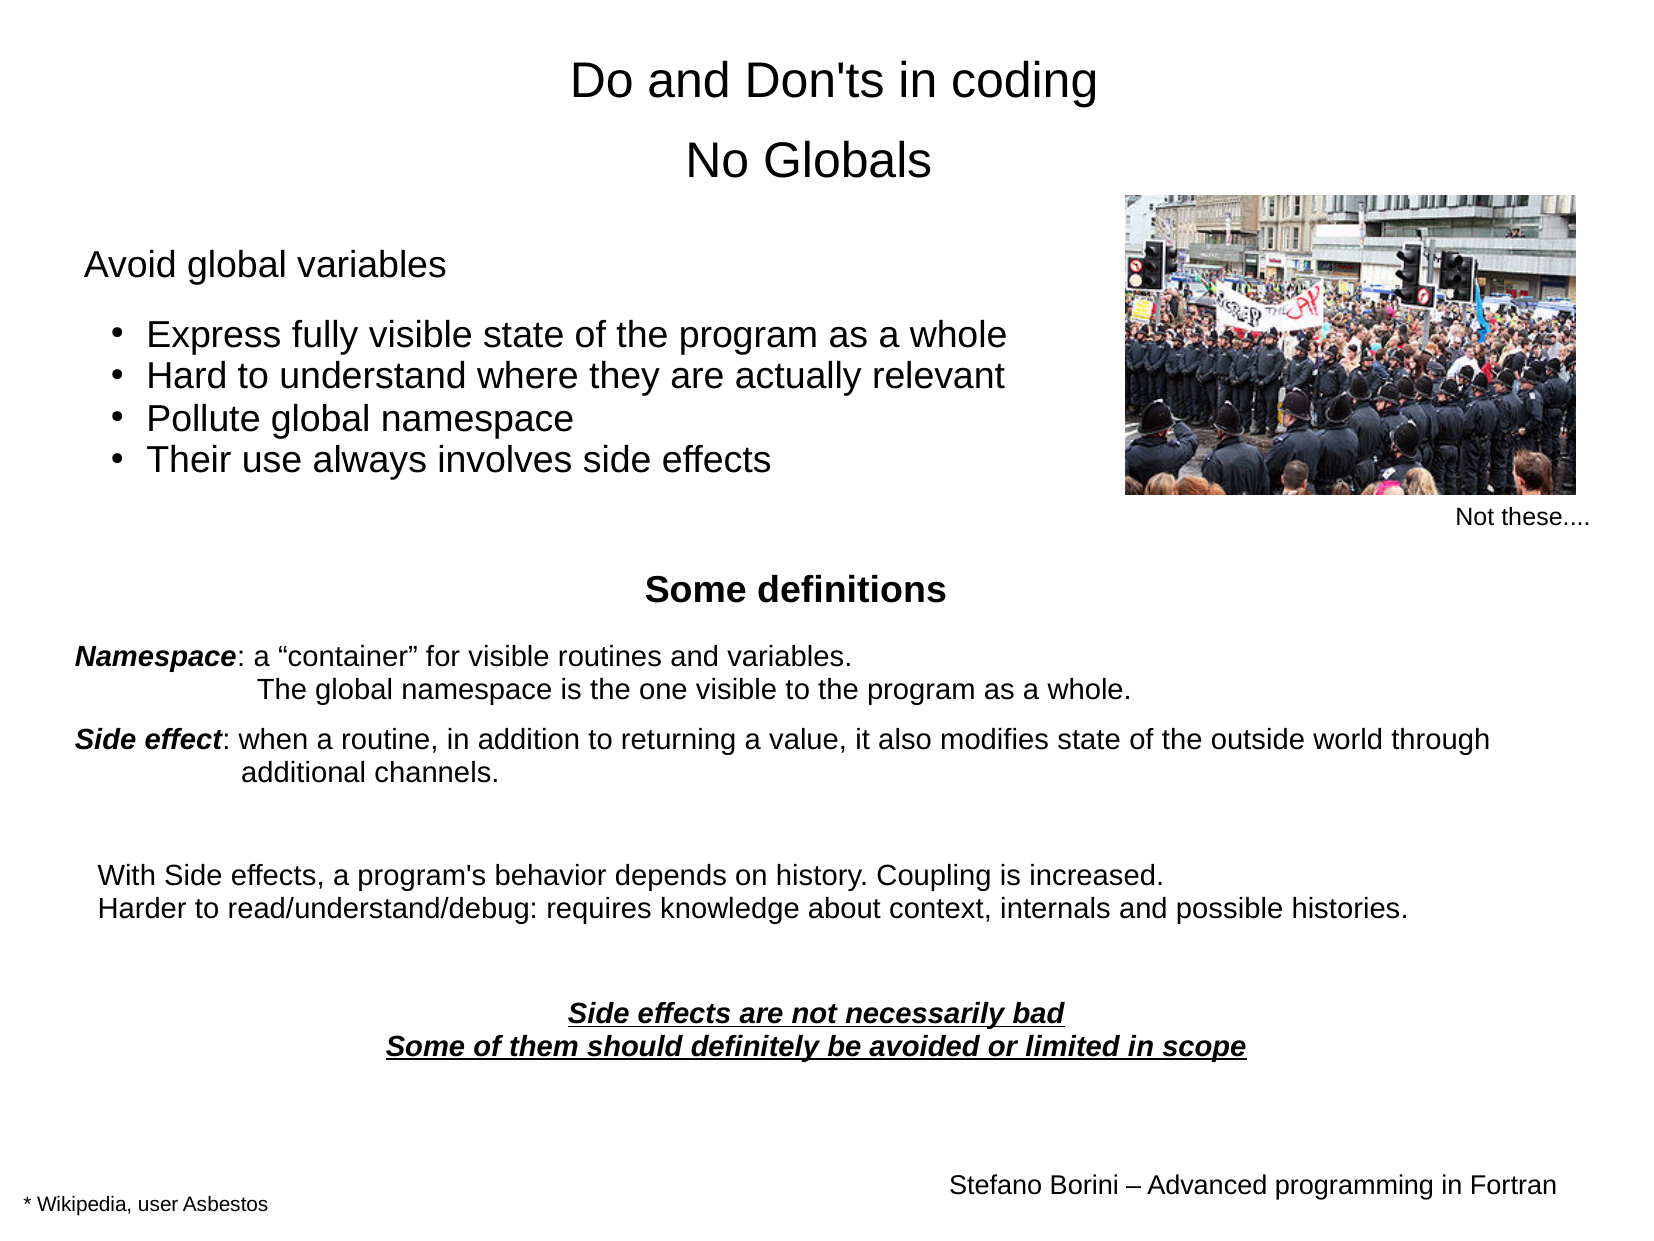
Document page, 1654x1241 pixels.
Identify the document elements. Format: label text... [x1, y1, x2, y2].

text_box Express fully visible state of the program as a whole Hard to understand where they are actually relevant Pollute global namespace Their use always involves side effects [95, 305, 1062, 489]
text_box Namespace: a “container” for visible routines and variables. The global namespace is the one visible to the program as a whole. [60, 632, 1306, 714]
text_box No Globals [670, 124, 948, 196]
text_box Not these.... [1440, 495, 1606, 538]
text_box With Side effects, a program's behavior depends on history. Coupling is increased. Harder to read/understand/debug: requires knowledge about context, internals and possible histories. [82, 851, 1579, 933]
text_box Avoid global variables [69, 235, 463, 293]
text_box Side effects are not necessarily bad Some of them should definitely be avoided or limited in scope [308, 990, 1325, 1071]
text_box * Wikipedia, user Asbestos [8, 1185, 286, 1224]
text_box Some definitions [630, 561, 963, 619]
text_box Side effect: when a routine, in addition to returning a value, it also modifies state of the outside world through additional channels. [60, 715, 1516, 797]
text_box Do and Don'ts in coding [555, 44, 1171, 116]
picture [1125, 195, 1576, 496]
